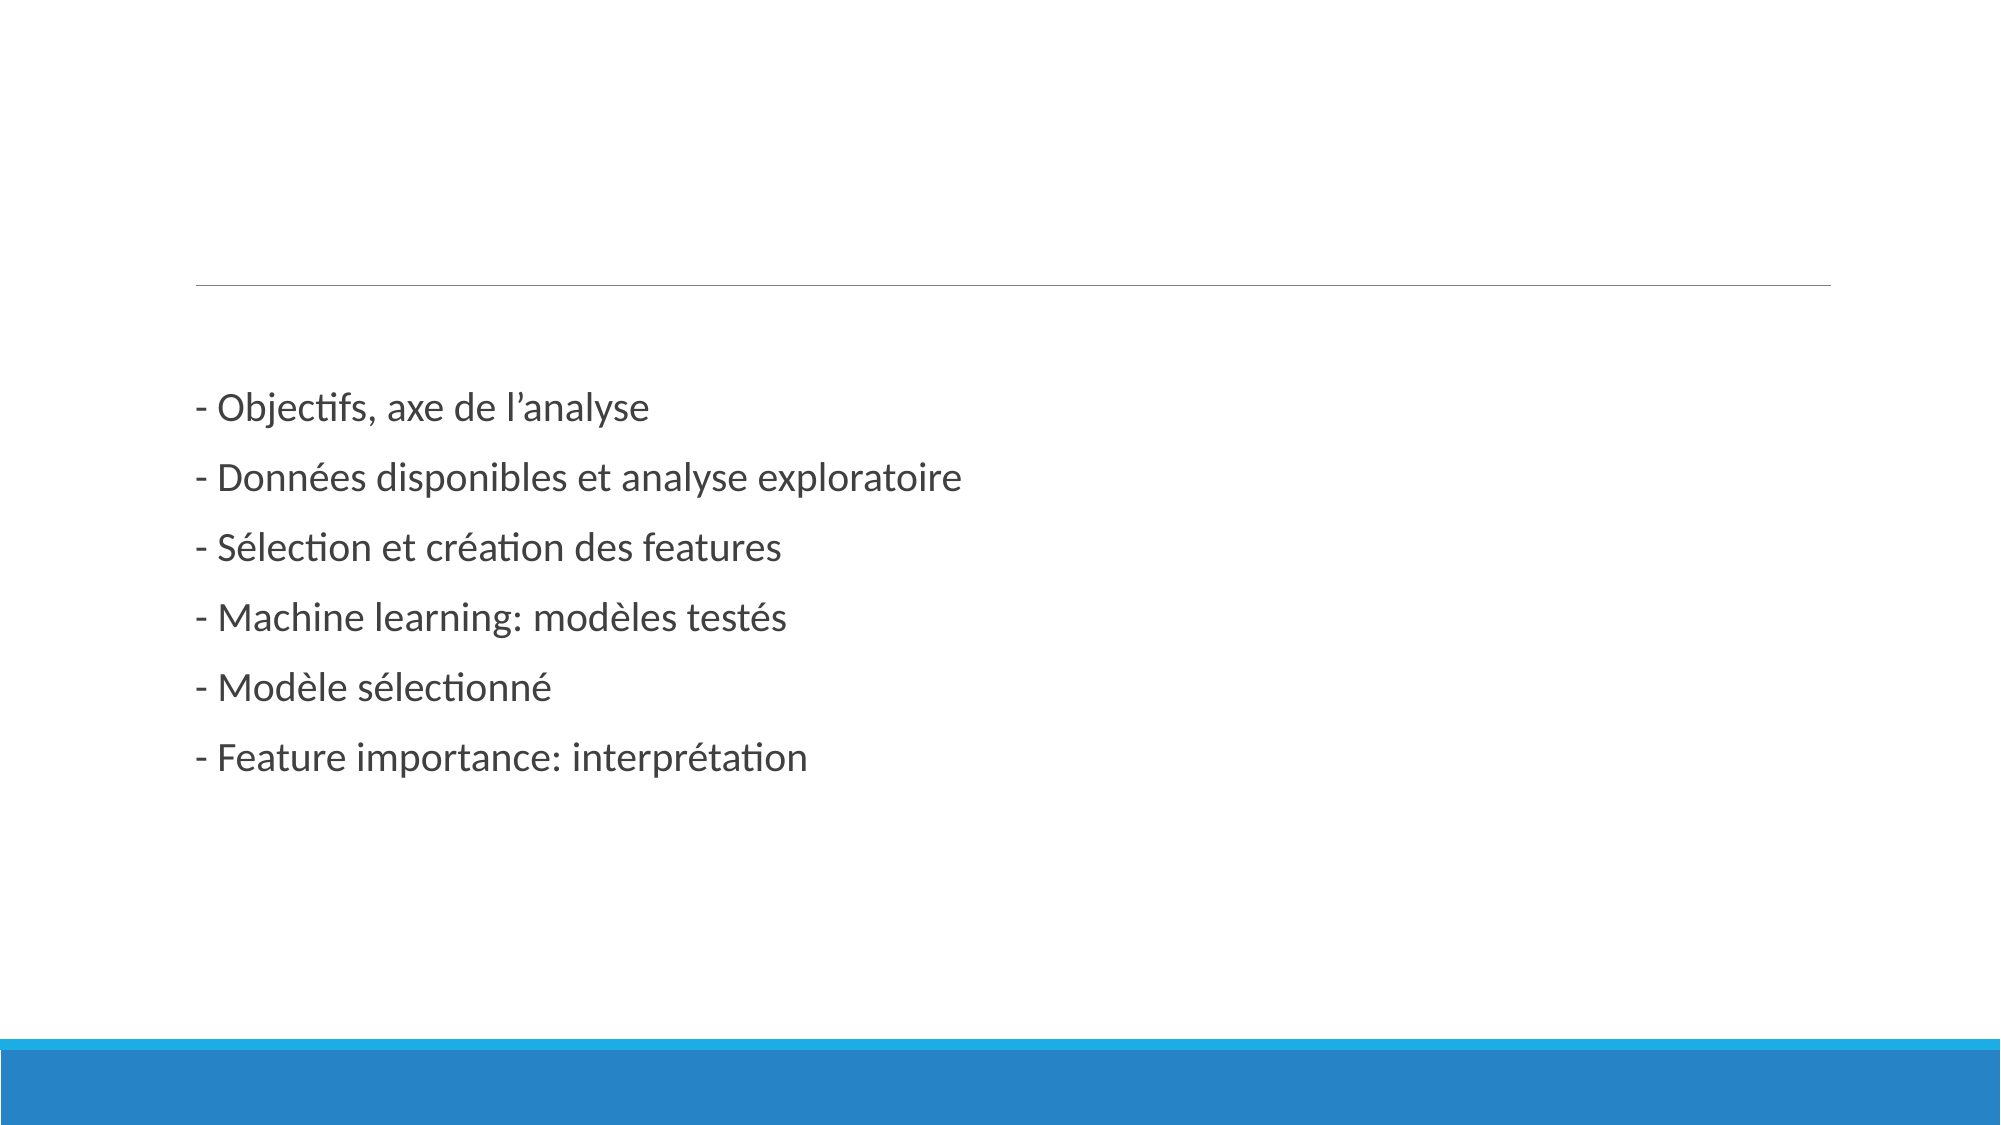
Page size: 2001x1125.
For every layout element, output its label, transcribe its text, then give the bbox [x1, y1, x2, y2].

list - Objectifs, axe de l’analyse - Données disponibles et analyse exploratoire - Sélection et création des features - Machine learning: modèles testés - Modèle sélectionné - Feature importance: interprétation [180, 302, 1831, 963]
